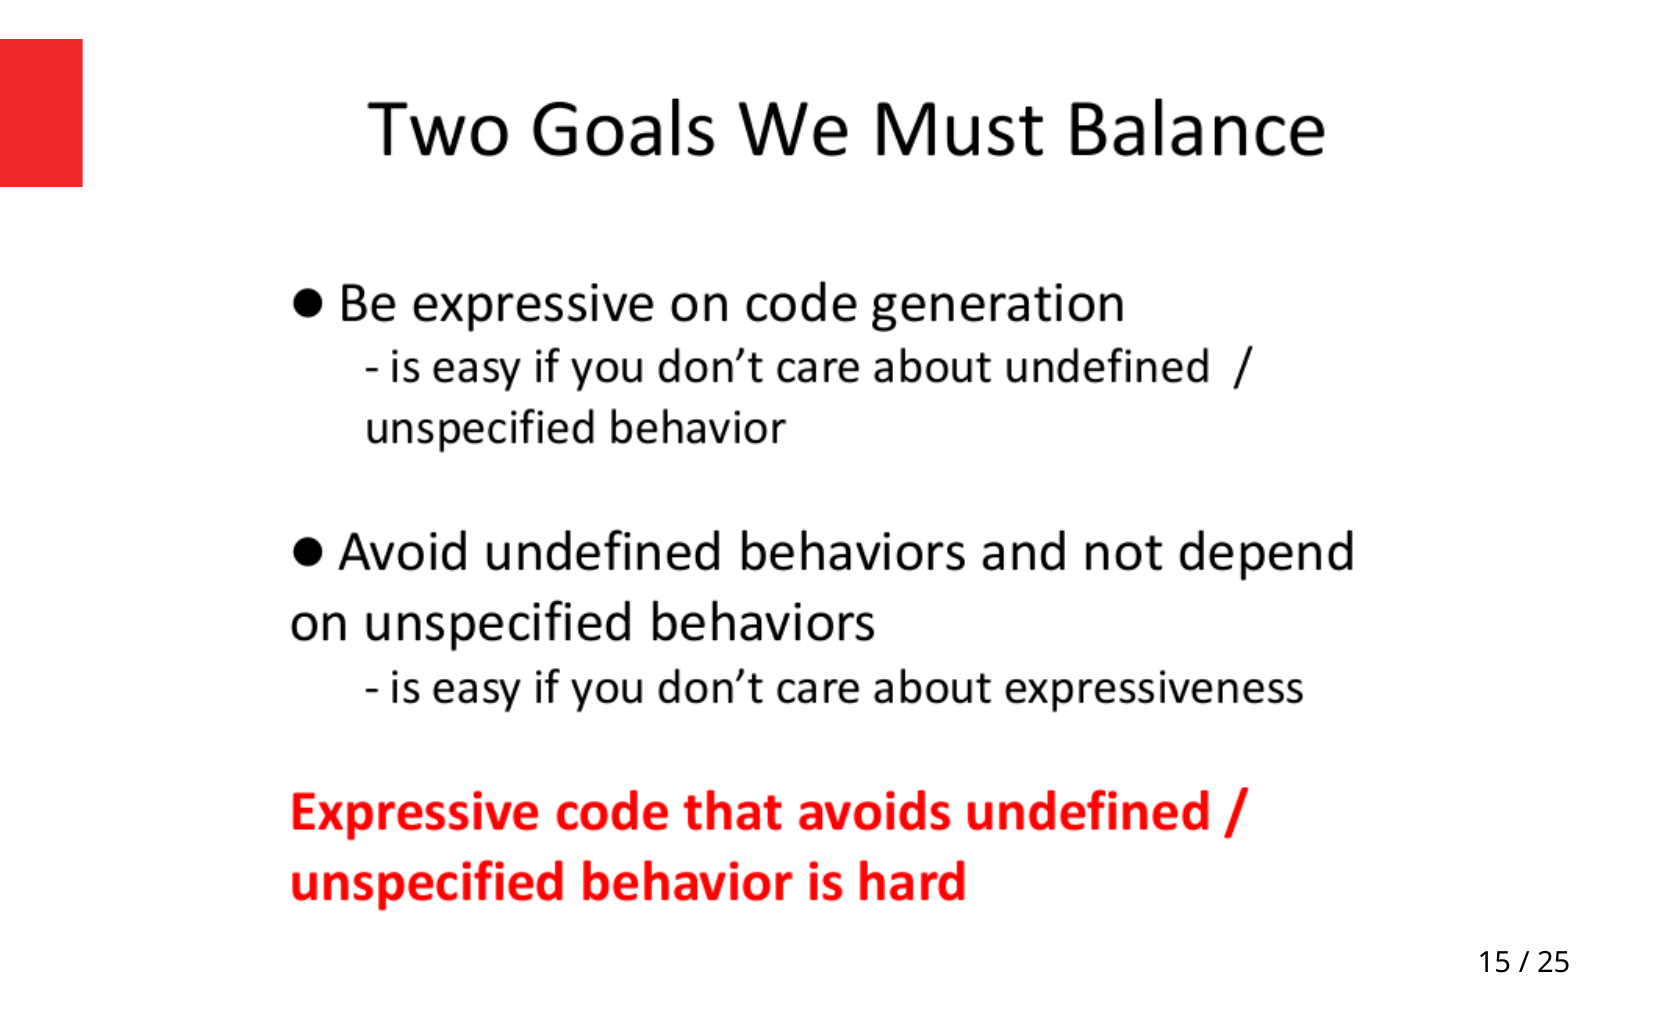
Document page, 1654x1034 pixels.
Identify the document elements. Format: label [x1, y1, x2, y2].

picture [180, 74, 1509, 930]
